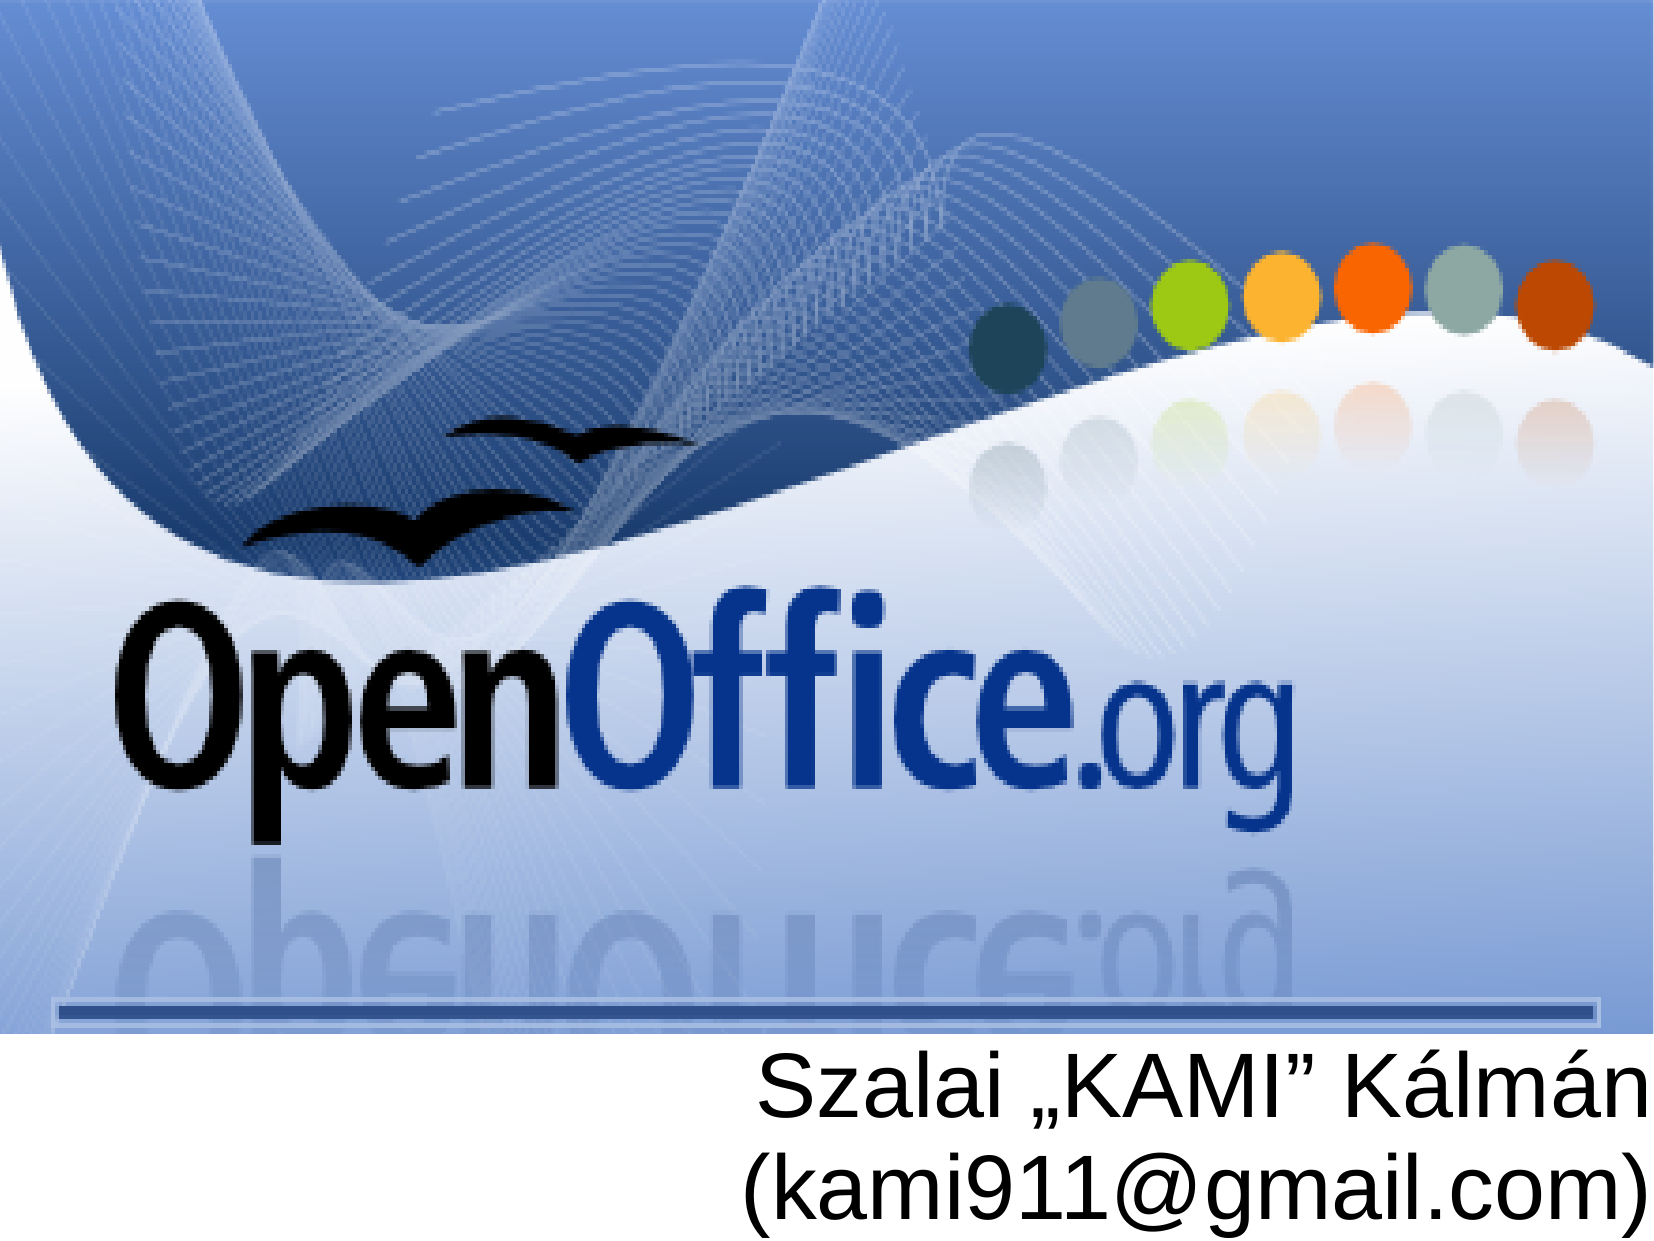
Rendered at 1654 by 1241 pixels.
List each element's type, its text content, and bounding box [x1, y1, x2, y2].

title Szalai „KAMI” Kálmán (kami911@gmail.com) [0, 1032, 1654, 1241]
picture [0, 0, 1654, 1032]
